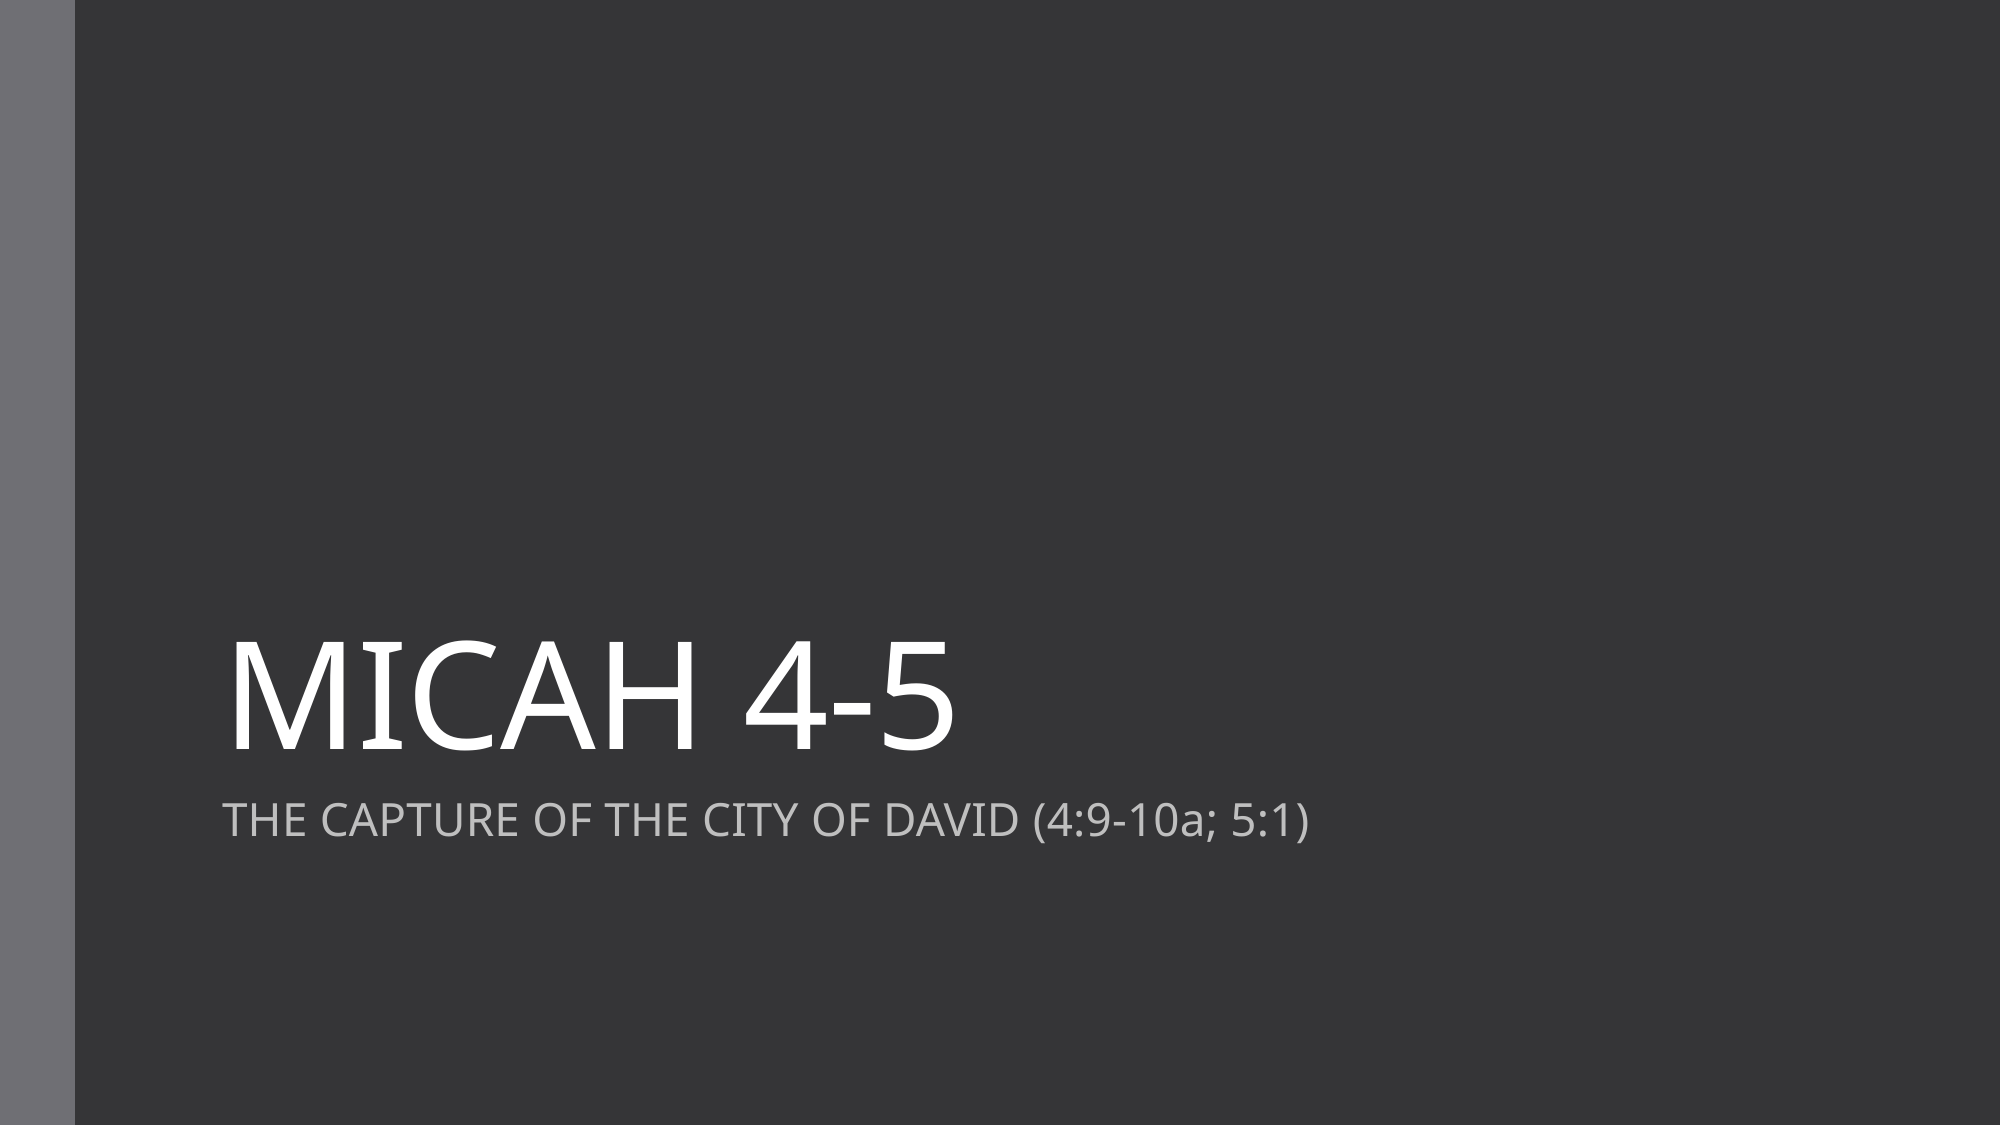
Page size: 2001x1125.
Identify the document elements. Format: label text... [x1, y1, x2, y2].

subtitle THE CAPTURE OF THE CITY OF DAVID (4:9-10a; 5:1) [206, 787, 1752, 1066]
title MICAH 4-5 [206, 124, 1752, 787]
